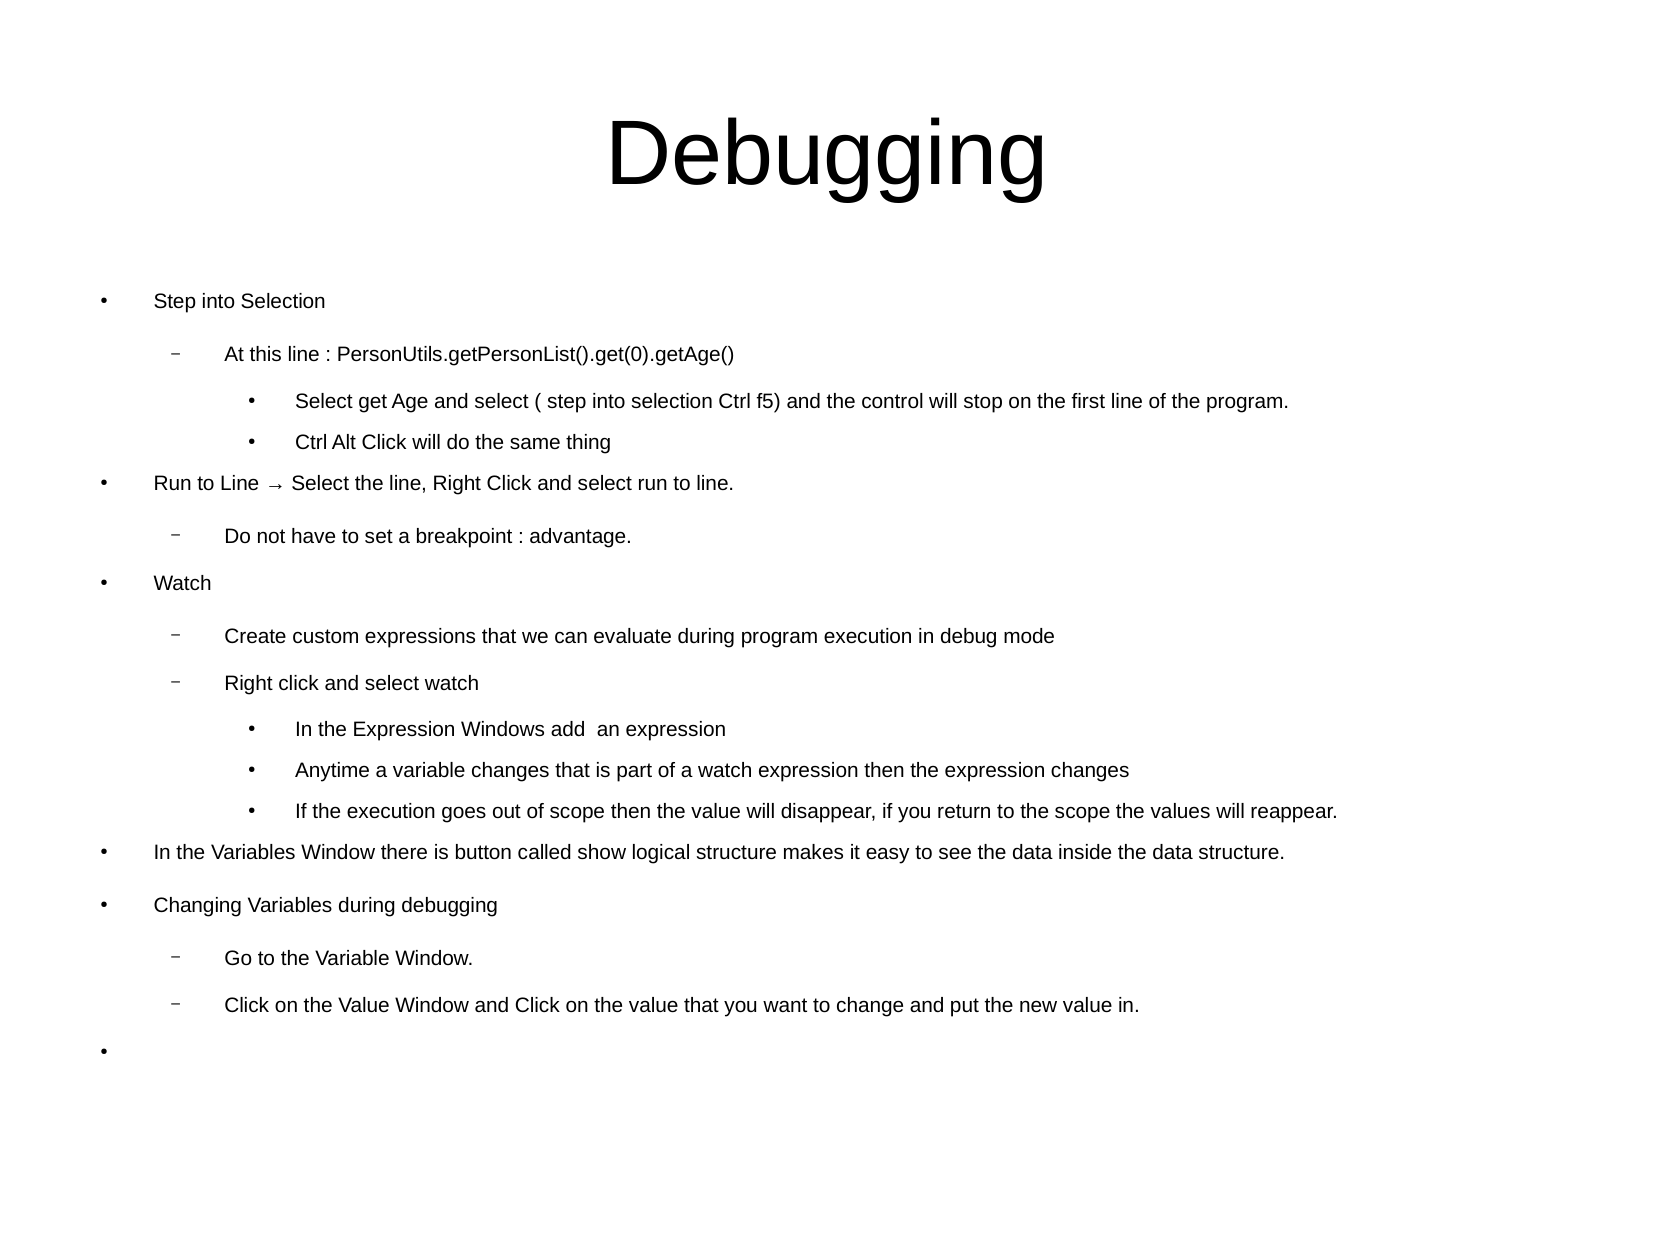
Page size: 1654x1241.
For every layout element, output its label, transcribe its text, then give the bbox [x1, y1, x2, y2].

title Debugging [82, 49, 1571, 257]
list Step into Selection At this line : PersonUtils.getPersonList().get(0).getAge() Select get Age and select ( step into selection Ctrl f5) and the control will stop on the first line of the program. Ctrl Alt Click will do the same thing Run to Line → Select the line, Right Click and select run to line. Do not have to set a breakpoint : advantage. Watch Create custom expressions that we can evaluate during program execution in debug mode Right click and select watch In the Expression Windows add an expression Anytime a variable changes that is part of a watch expression then the expression changes If the execution goes out of scope then the value will disappear, if you return to the scope the values will reappear. In the Variables Window there is button called show logical structure makes it easy to see the data inside the data structure. Changing Variables during debugging Go to the Variable Window. Click on the Value Window and Click on the value that you want to change and put the new value in. [82, 290, 1571, 1201]
